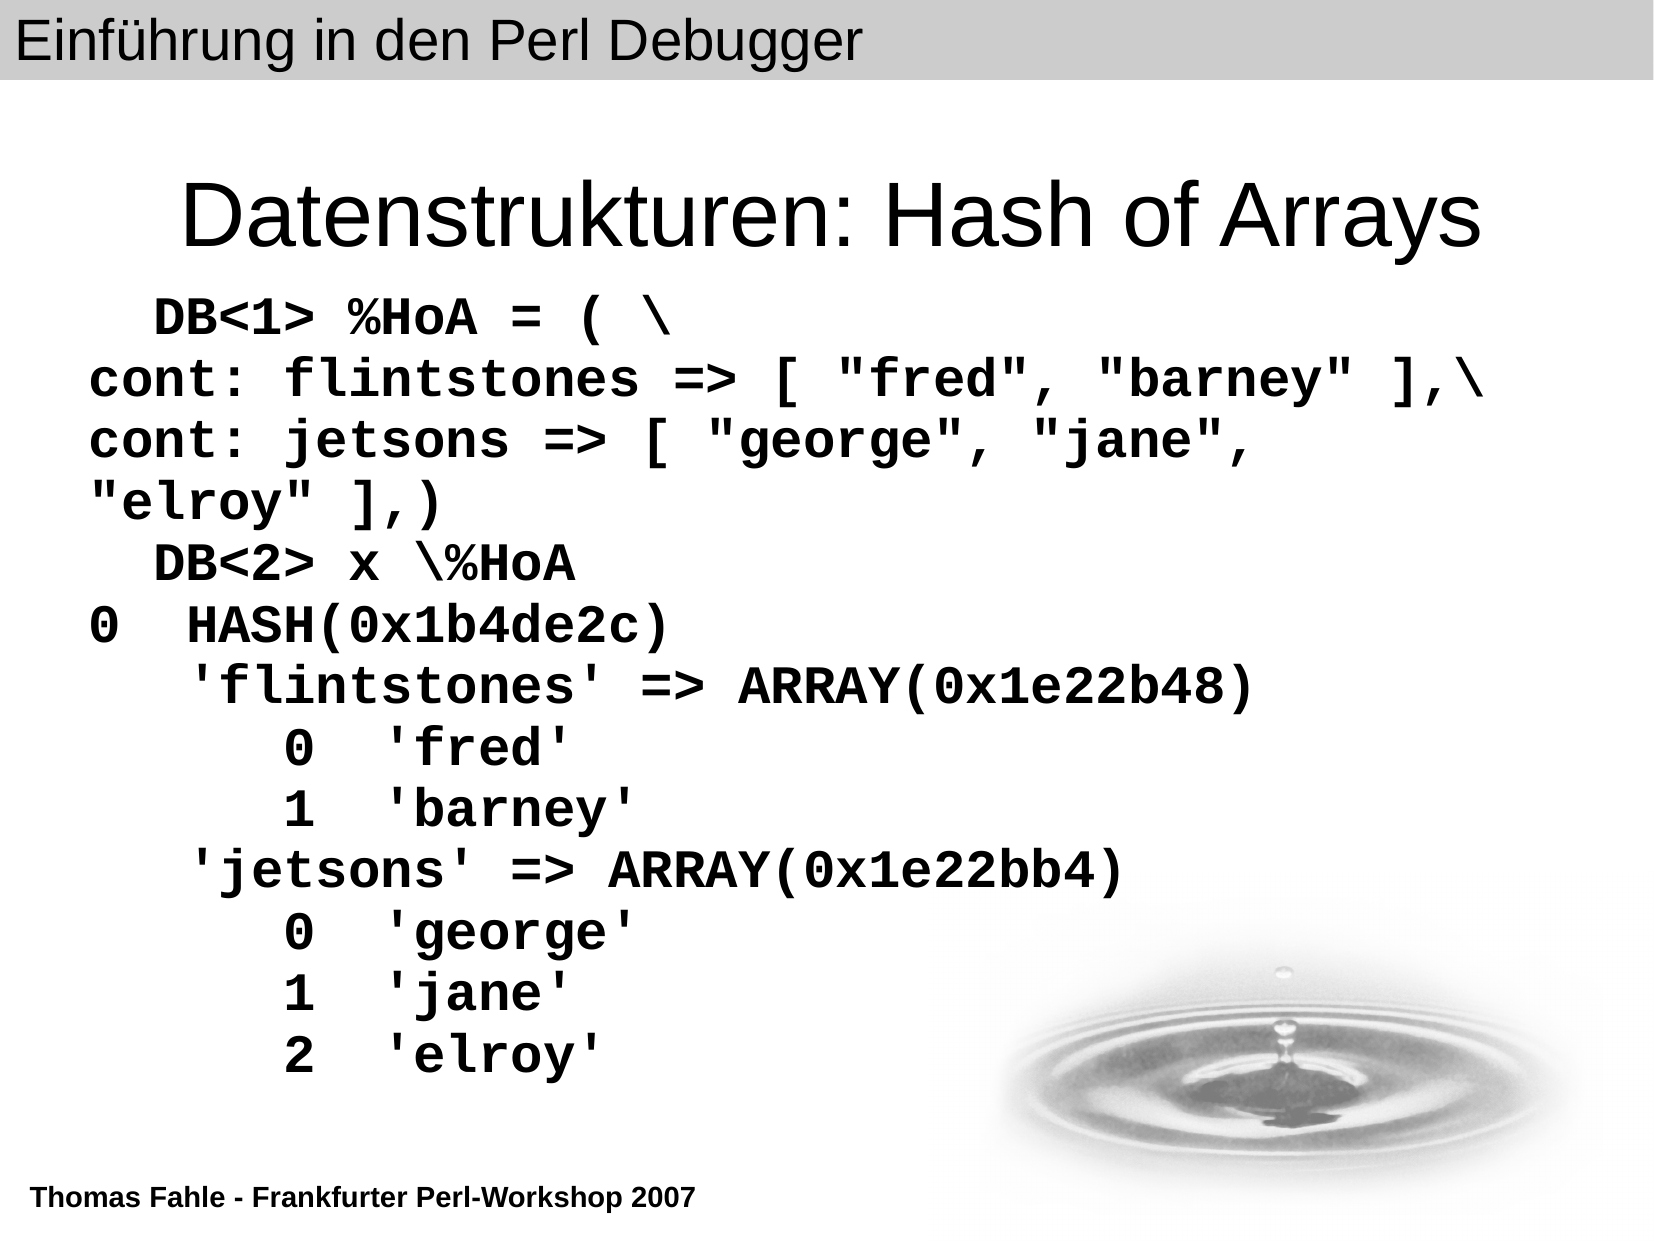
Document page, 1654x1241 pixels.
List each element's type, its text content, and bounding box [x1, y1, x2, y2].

title Datenstrukturen: Hash of Arrays [88, 118, 1577, 289]
picture [0, 80, 1654, 1241]
subtitle DB<1> %HoA = ( \ cont: flintstones => [ "fred", "barney" ],\ cont: jetsons => [ "george", "jane", "elroy" ],) DB<2> x \%HoA 0 HASH(0x1b4de2c) 'flintstones' => ARRAY(0x1e22b48) 0 'fred' 1 'barney' 'jetsons' => ARRAY(0x1e22bb4) 0 'george' 1 'jane' 2 'elroy' [88, 289, 1577, 1093]
